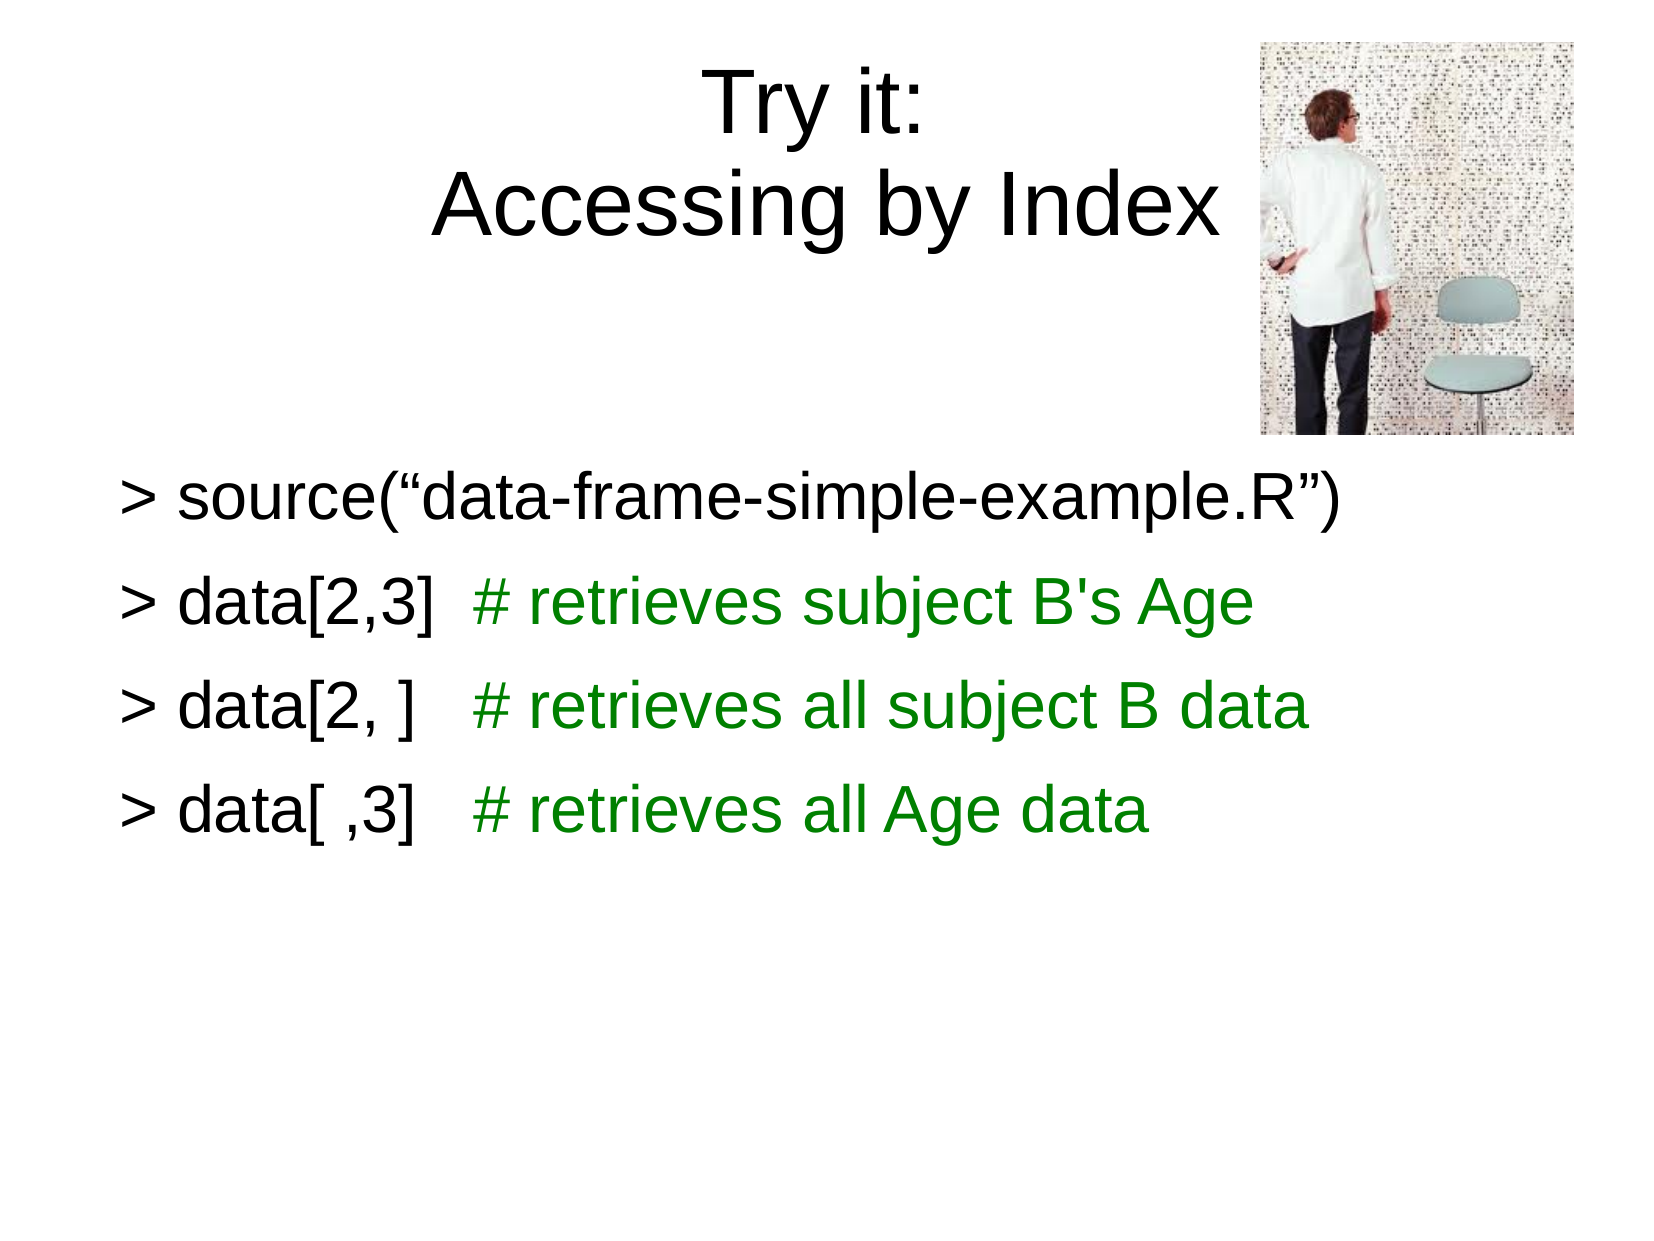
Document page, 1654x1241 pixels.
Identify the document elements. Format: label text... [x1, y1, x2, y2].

list > source(“data-frame-simple-example.R”) > data[2,3] # retrieves subject B's Age > data[2, ] # retrieves all subject B data > data[ ,3] # retrieves all Age data [82, 355, 1538, 1141]
title Try it: Accessing by Index [82, 49, 1260, 257]
picture [1260, 42, 1574, 436]
